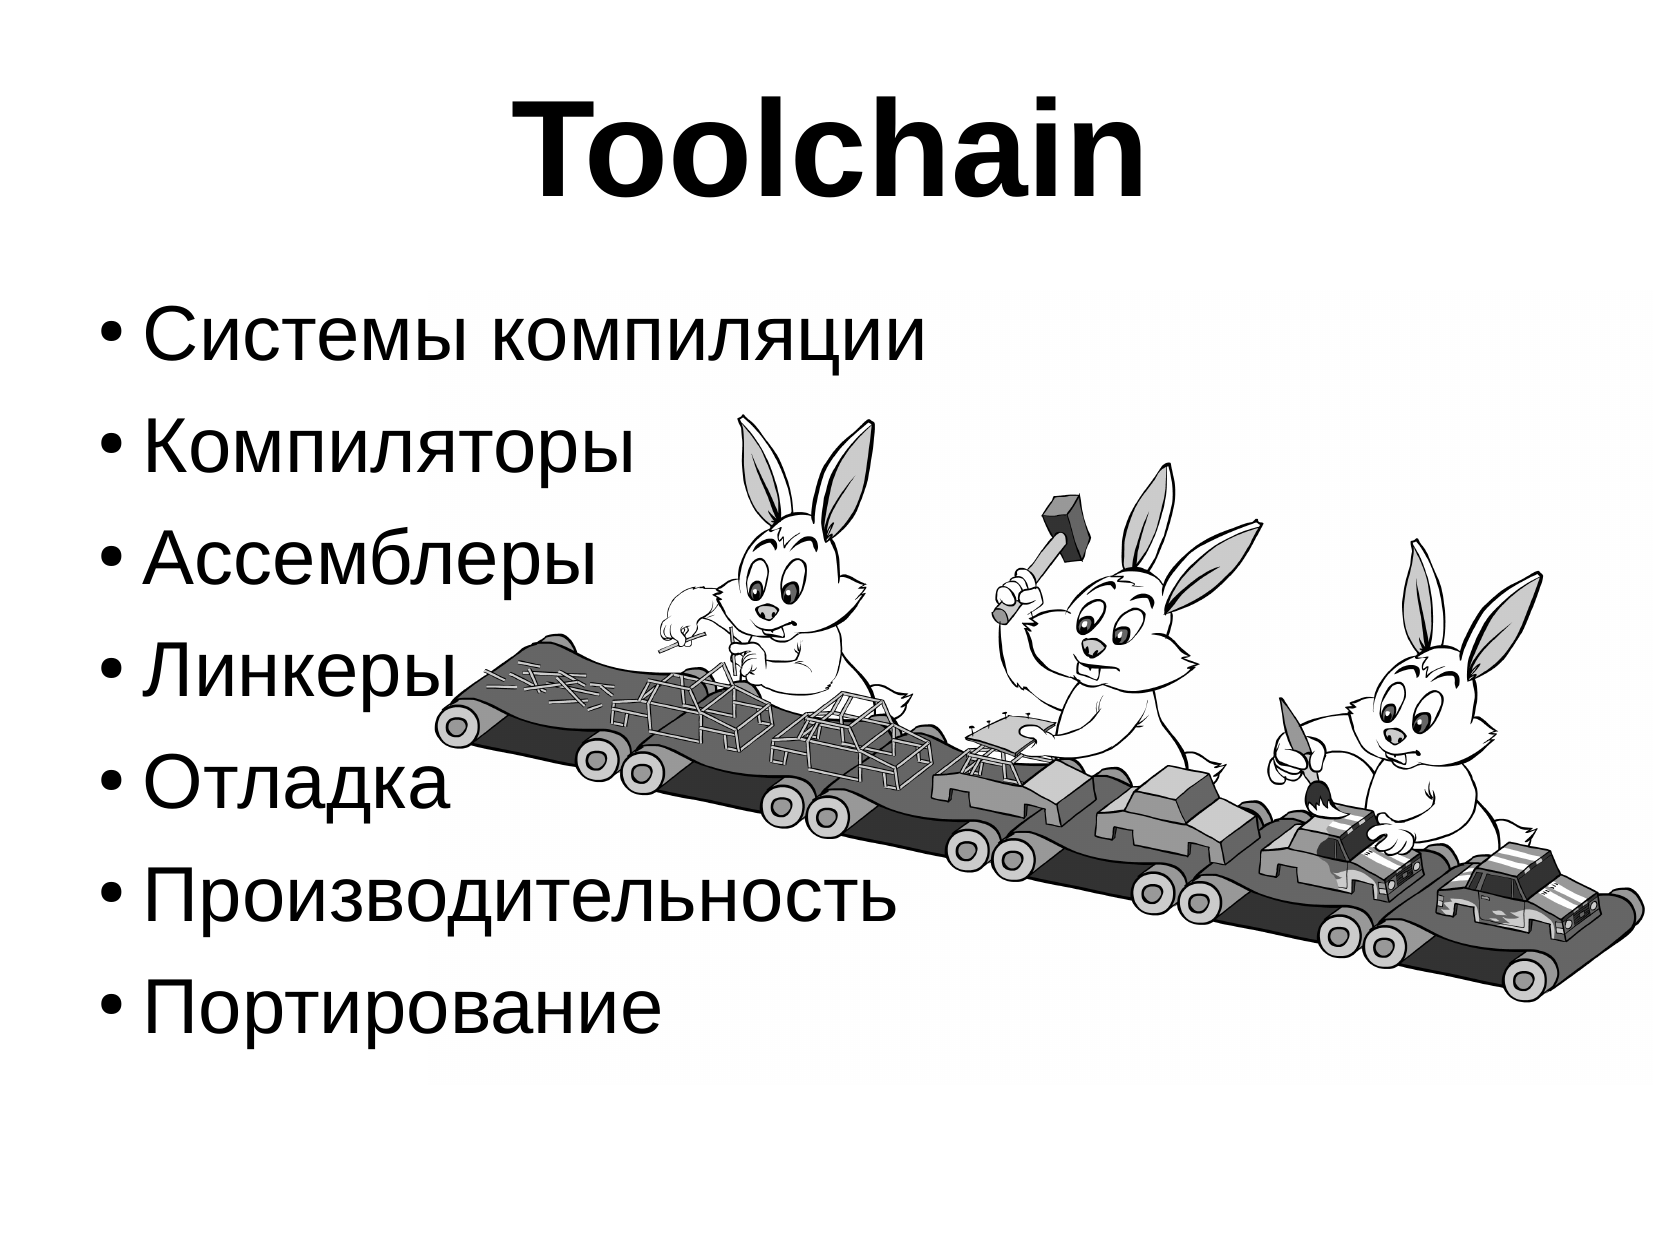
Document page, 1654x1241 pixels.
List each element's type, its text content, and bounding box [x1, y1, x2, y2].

list Системы компиляции Компиляторы Ассемблеры Линкеры Отладка Производительность Портирование [82, 290, 1571, 1051]
picture [428, 290, 1654, 1085]
title Toolchain [86, 45, 1576, 253]
